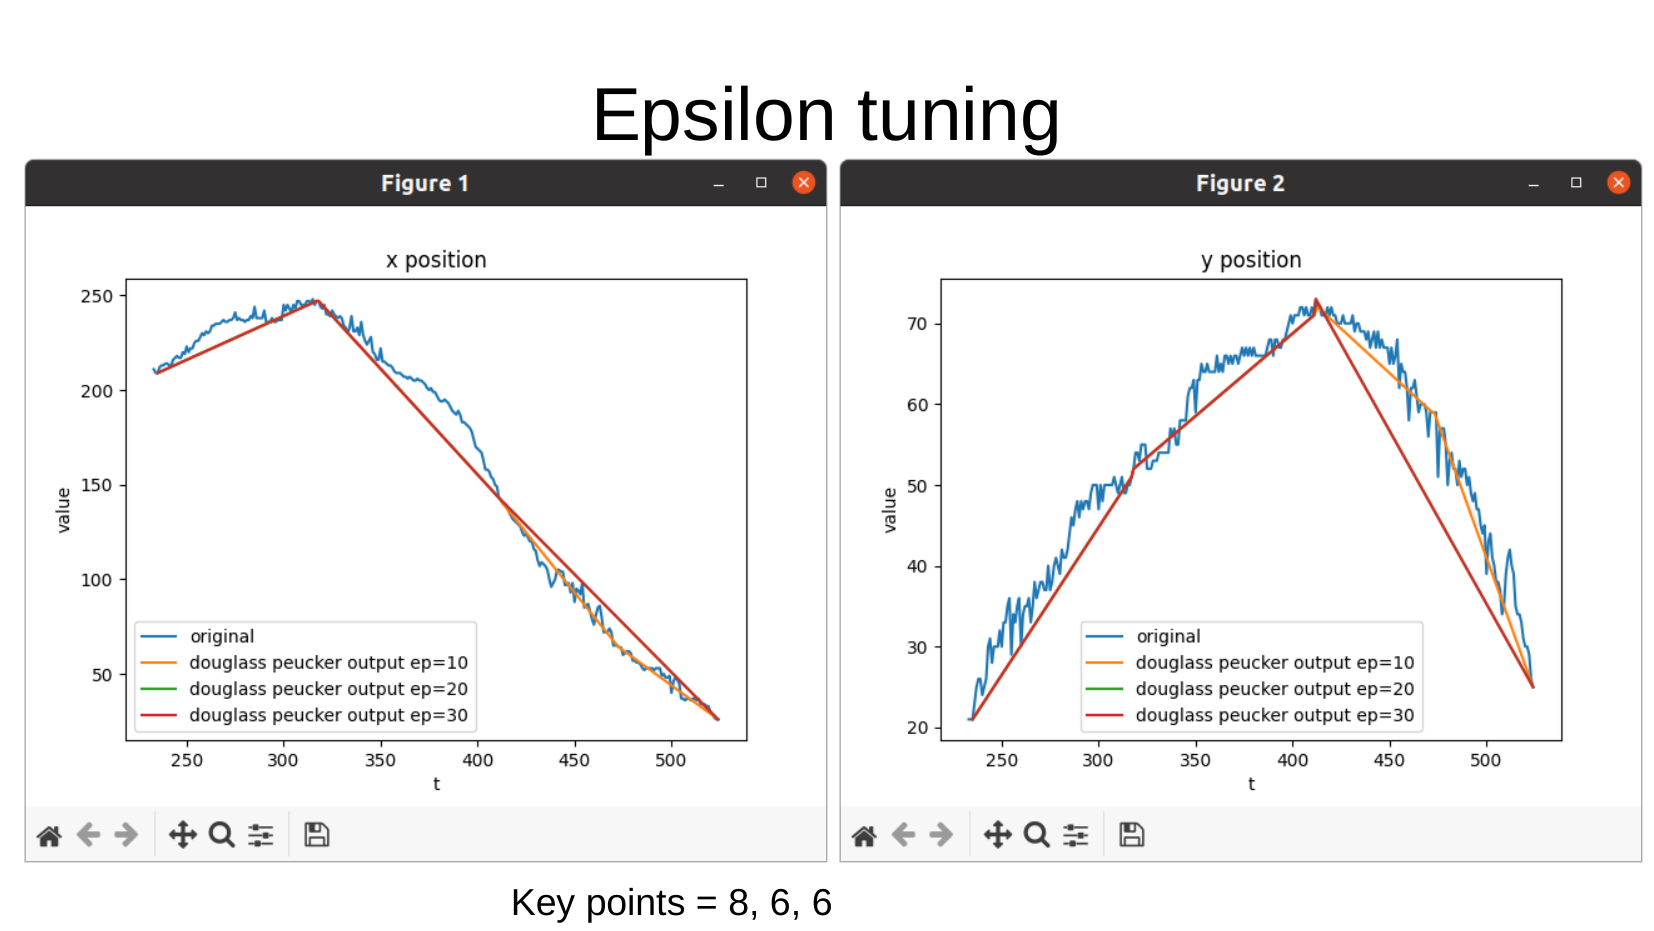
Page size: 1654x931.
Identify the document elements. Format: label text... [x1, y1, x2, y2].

text_box Key points = 8, 6, 6 [496, 874, 1123, 931]
title Epsilon tuning [82, 37, 1571, 150]
picture [13, 150, 1654, 875]
